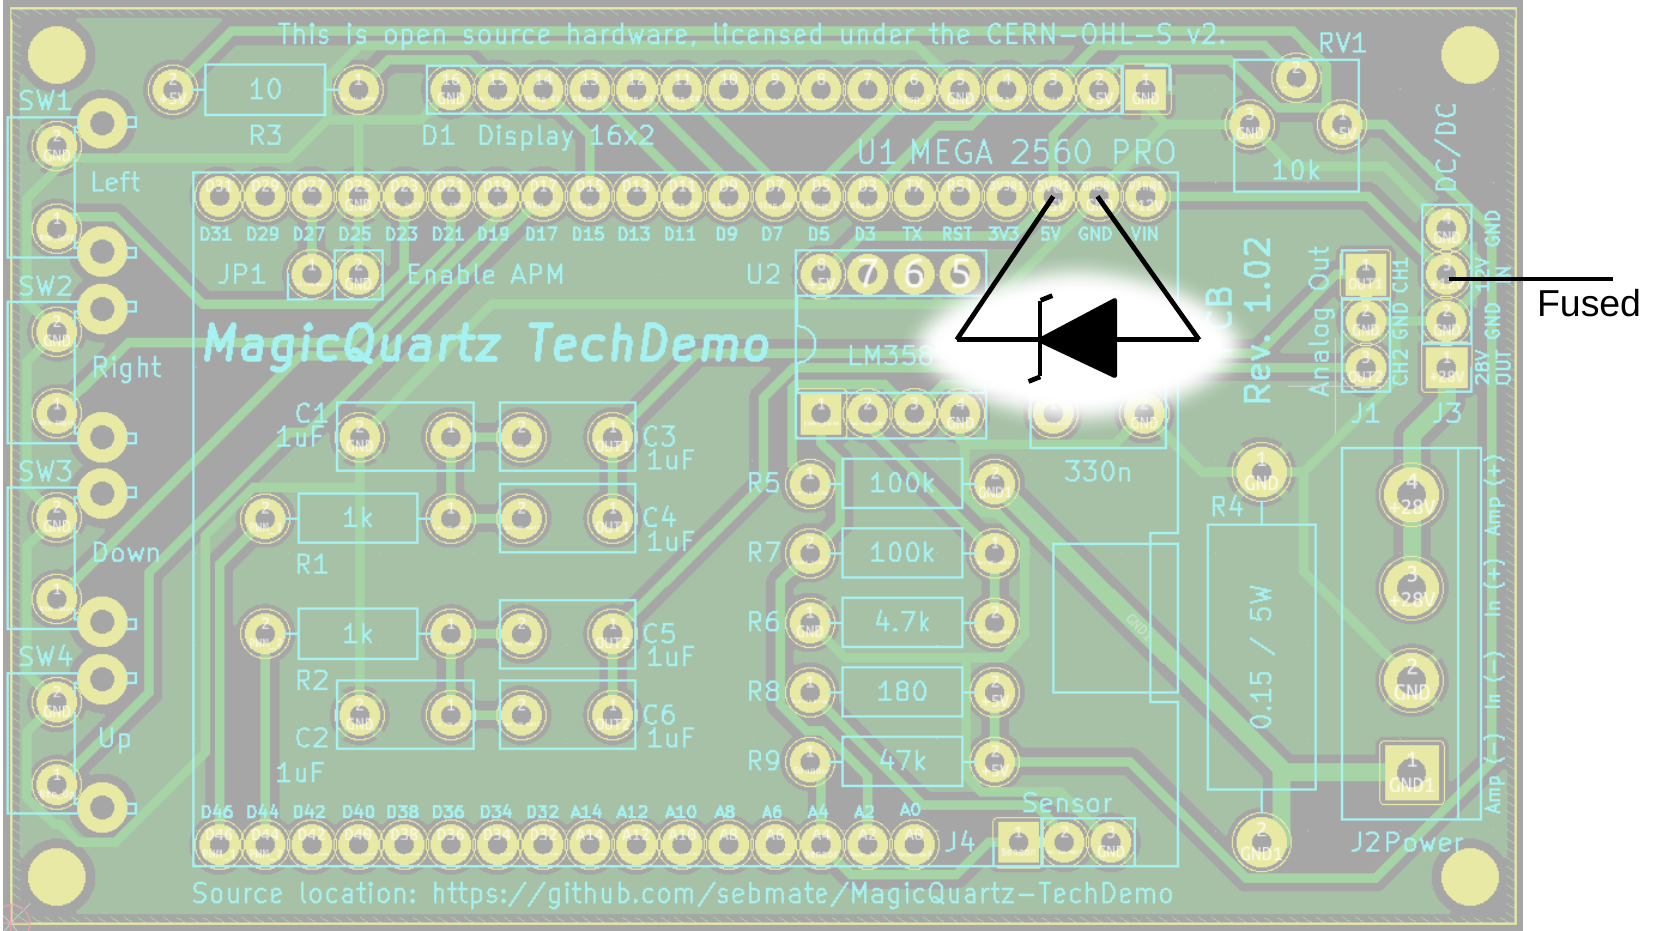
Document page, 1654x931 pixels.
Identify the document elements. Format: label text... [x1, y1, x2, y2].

text_box [928, 300, 1229, 410]
picture [3, 0, 1523, 931]
text_box [963, 280, 1193, 337]
text_box Fused [1522, 275, 1654, 333]
